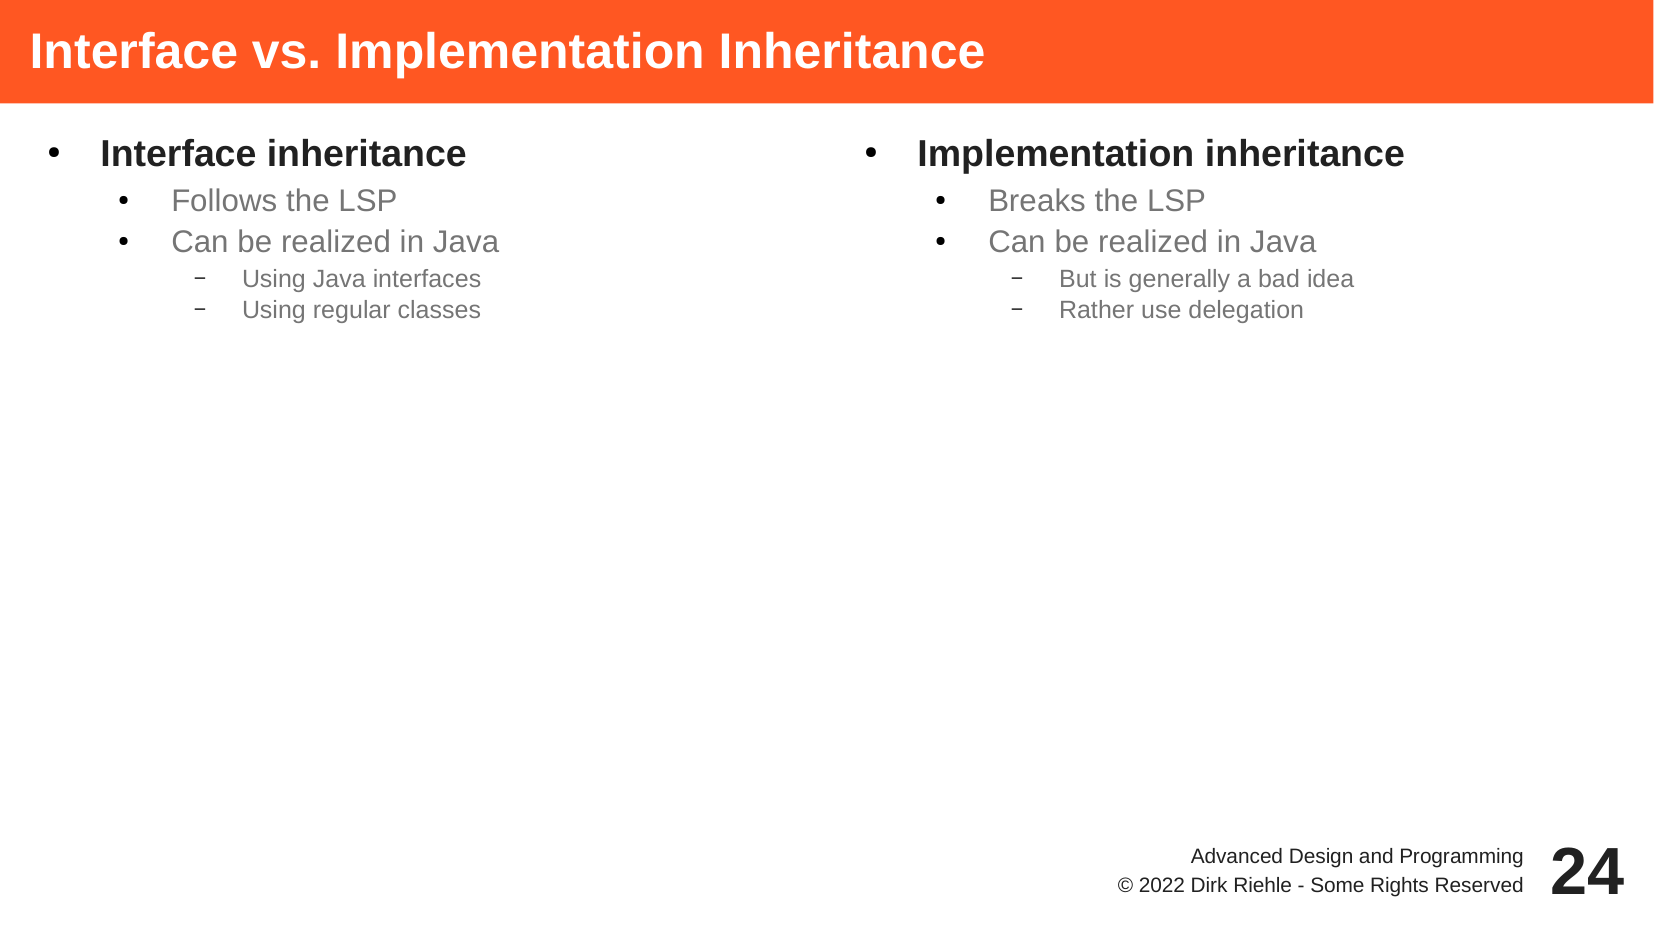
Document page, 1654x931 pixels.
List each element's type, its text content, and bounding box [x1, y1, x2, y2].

list Implementation inheritance Breaks the LSP Can be realized in Java But is generally a bad idea Rather use delegation [846, 132, 1625, 813]
title Interface vs. Implementation Inheritance [0, 0, 1654, 104]
list Interface inheritance Follows the LSP Can be realized in Java Using Java interfaces Using regular classes [29, 132, 808, 813]
